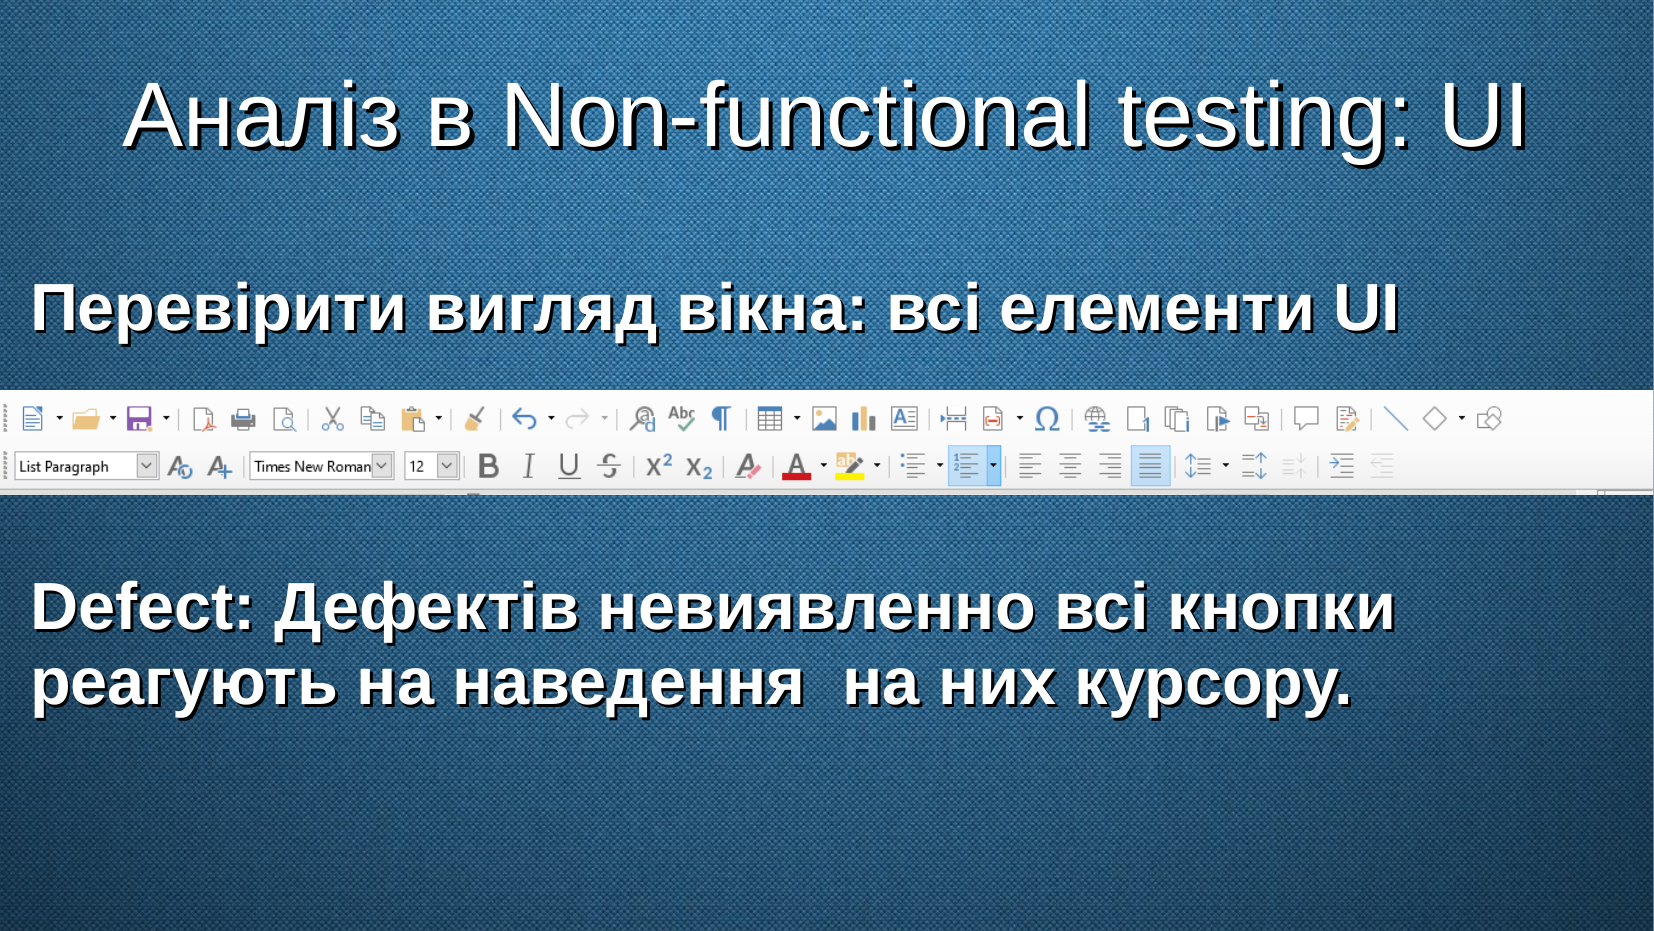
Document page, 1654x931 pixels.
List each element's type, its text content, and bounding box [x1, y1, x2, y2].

picture [0, 0, 1654, 931]
subtitle Перевірити вигляд вікна: всі елементи UI Defect: Дефектів невиявленно всі кнопки реагують на наведення на них курсору. [30, 495, 1654, 719]
title Аналіз в Non-functional testing: UI [82, 37, 1571, 193]
subtitle Перевірити вигляд вікна: всі елементи UI Defect: Дефектів невиявленно всі кнопки реагують на наведення на них курсору. [30, 270, 1654, 390]
